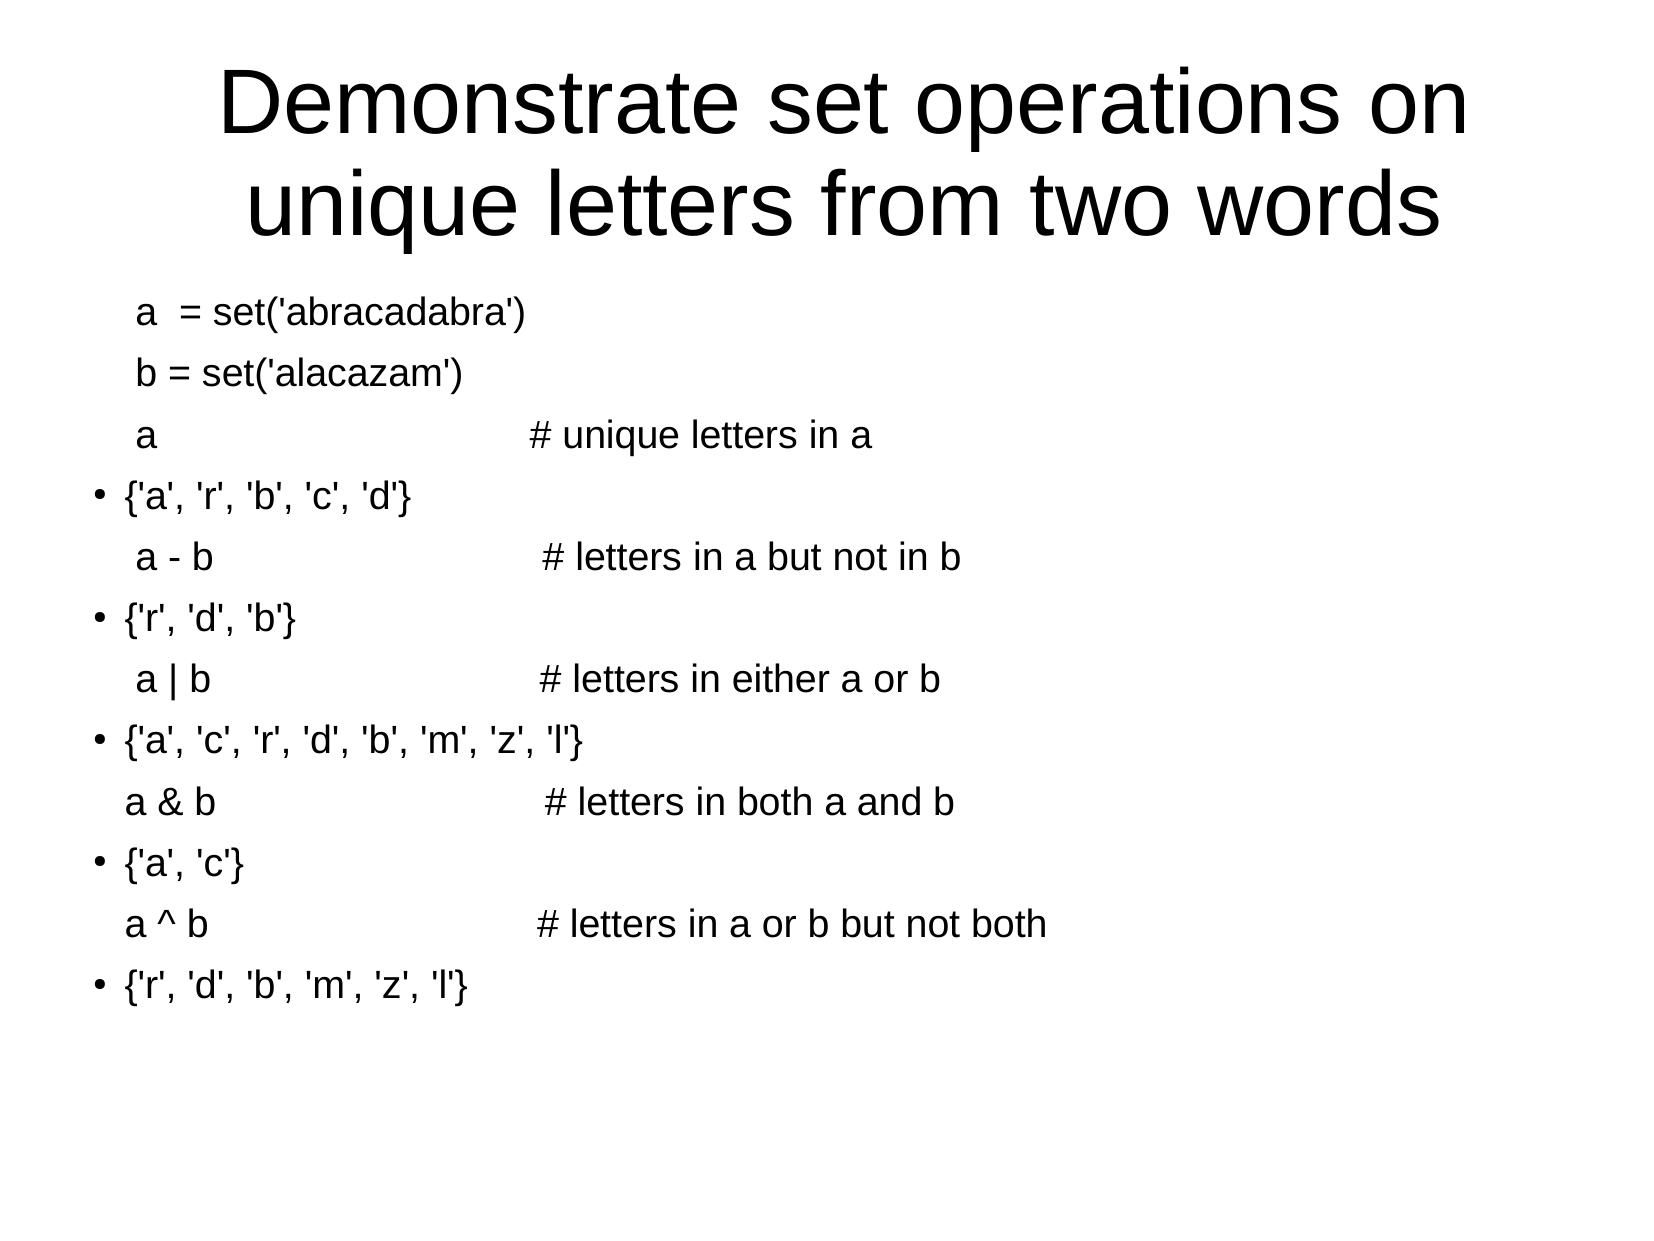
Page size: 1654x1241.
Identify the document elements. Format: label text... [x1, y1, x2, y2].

title Demonstrate set operations on unique letters from two words [82, 49, 1571, 257]
list a = set('abracadabra') b = set('alacazam') a # unique letters in a {'a', 'r', 'b', 'c', 'd'} a - b # letters in a but not in b {'r', 'd', 'b'} a | b # letters in either a or b {'a', 'c', 'r', 'd', 'b', 'm', 'z', 'l'} a & b # letters in both a and b {'a', 'c'} a ^ b # letters in a or b but not both {'r', 'd', 'b', 'm', 'z', 'l'} [82, 290, 1571, 1010]
